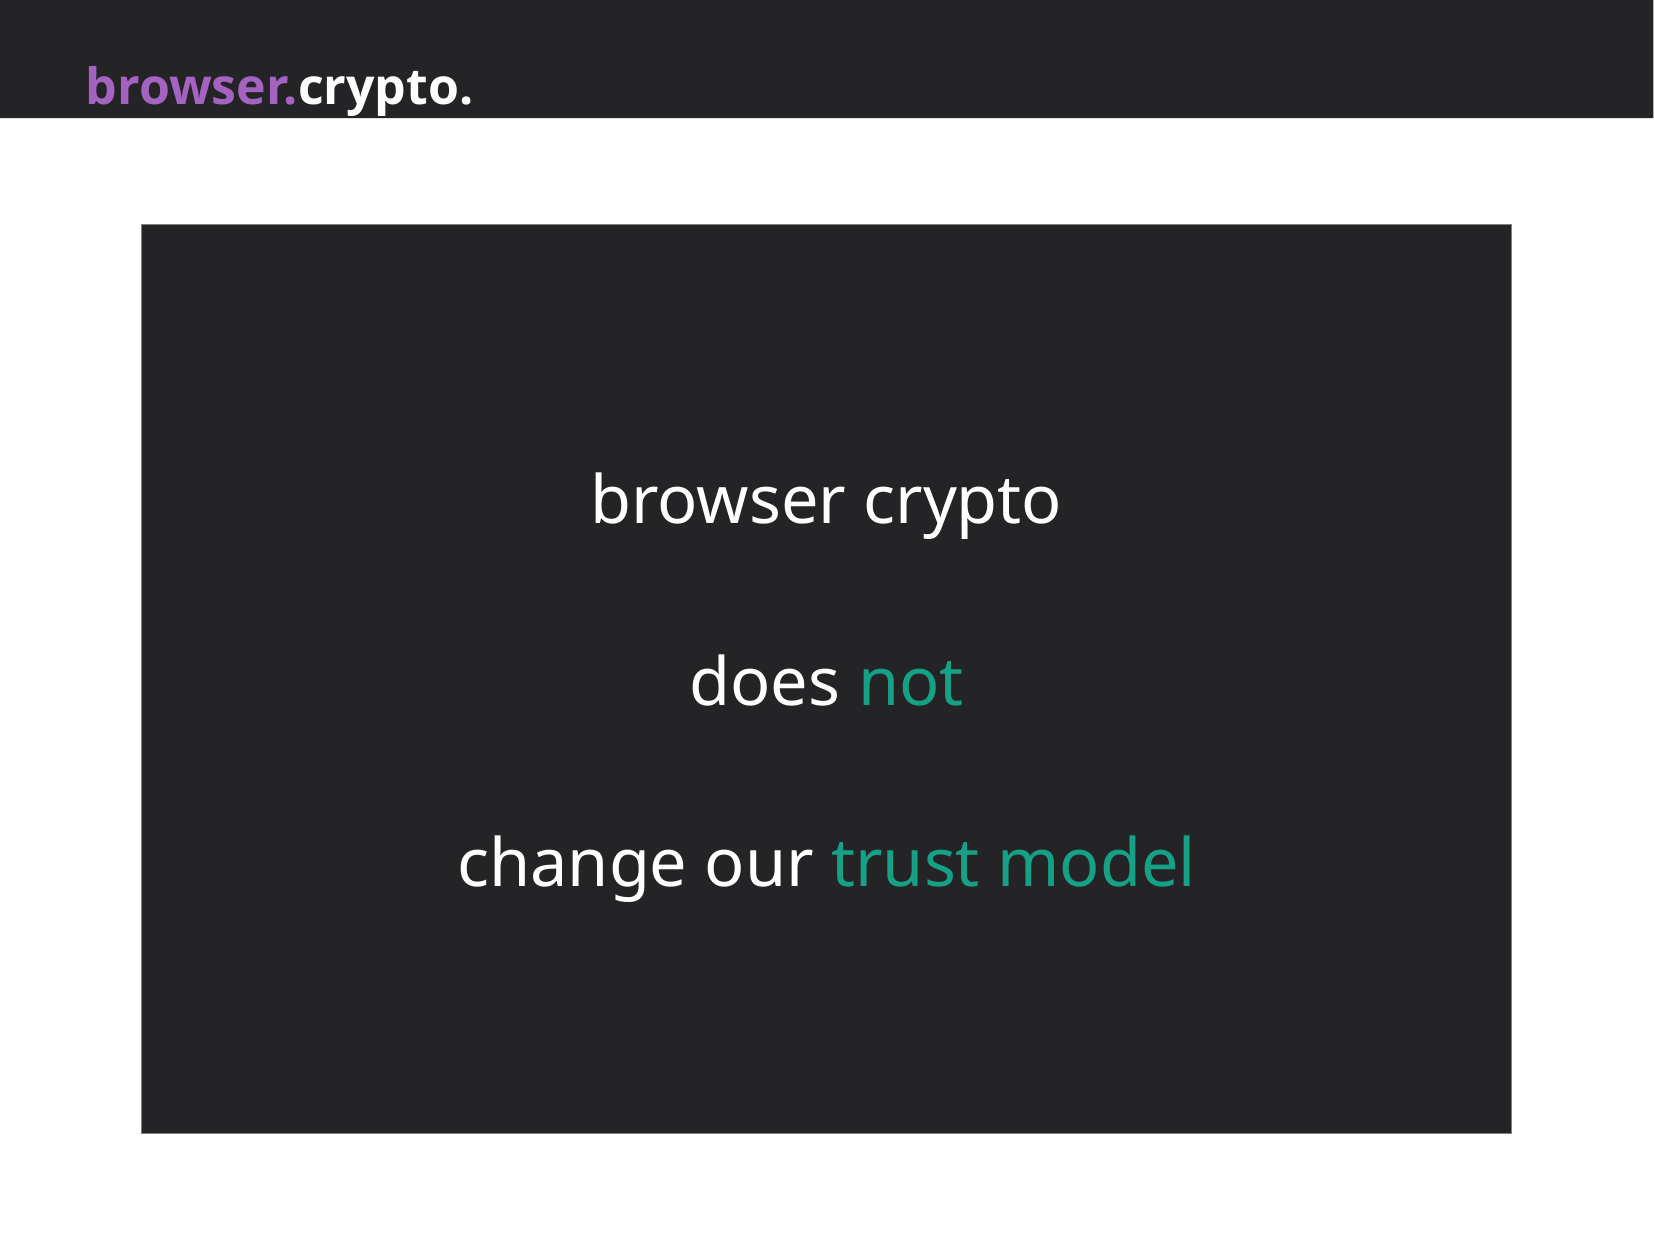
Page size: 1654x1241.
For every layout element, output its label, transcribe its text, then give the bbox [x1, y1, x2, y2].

text_box [165, 531, 1441, 1087]
text_box browser crypto does not change our trust model [141, 224, 1512, 1134]
text_box browser.crypto. [70, 43, 567, 119]
text_box [0, 0, 1654, 119]
